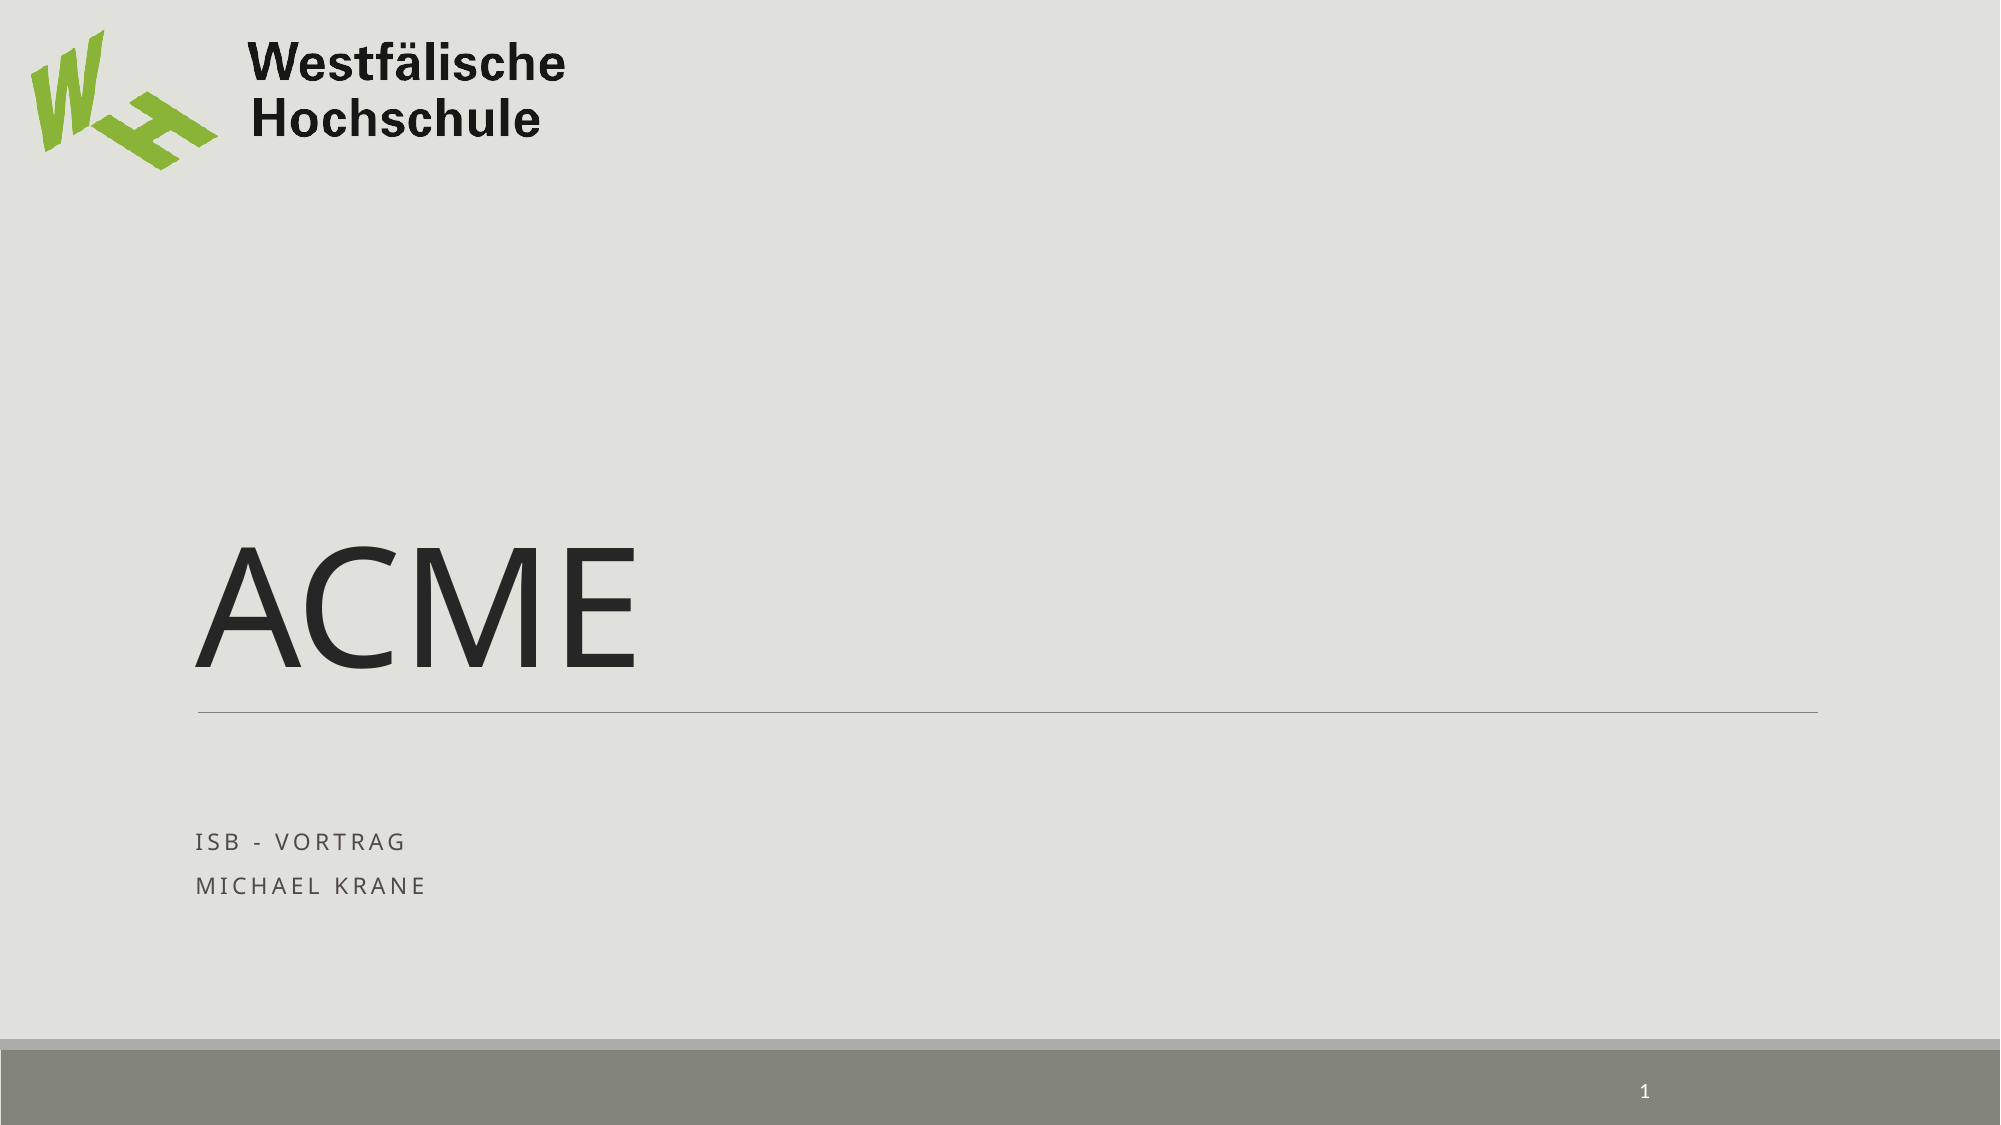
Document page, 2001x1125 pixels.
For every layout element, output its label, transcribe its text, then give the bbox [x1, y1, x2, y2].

text_box <Foliennummer> [1624, 1059, 1840, 1120]
picture [25, 23, 569, 175]
title ACME [180, 124, 1831, 710]
subtitle ISB - Vortrag Michael Krane [180, 730, 1831, 919]
